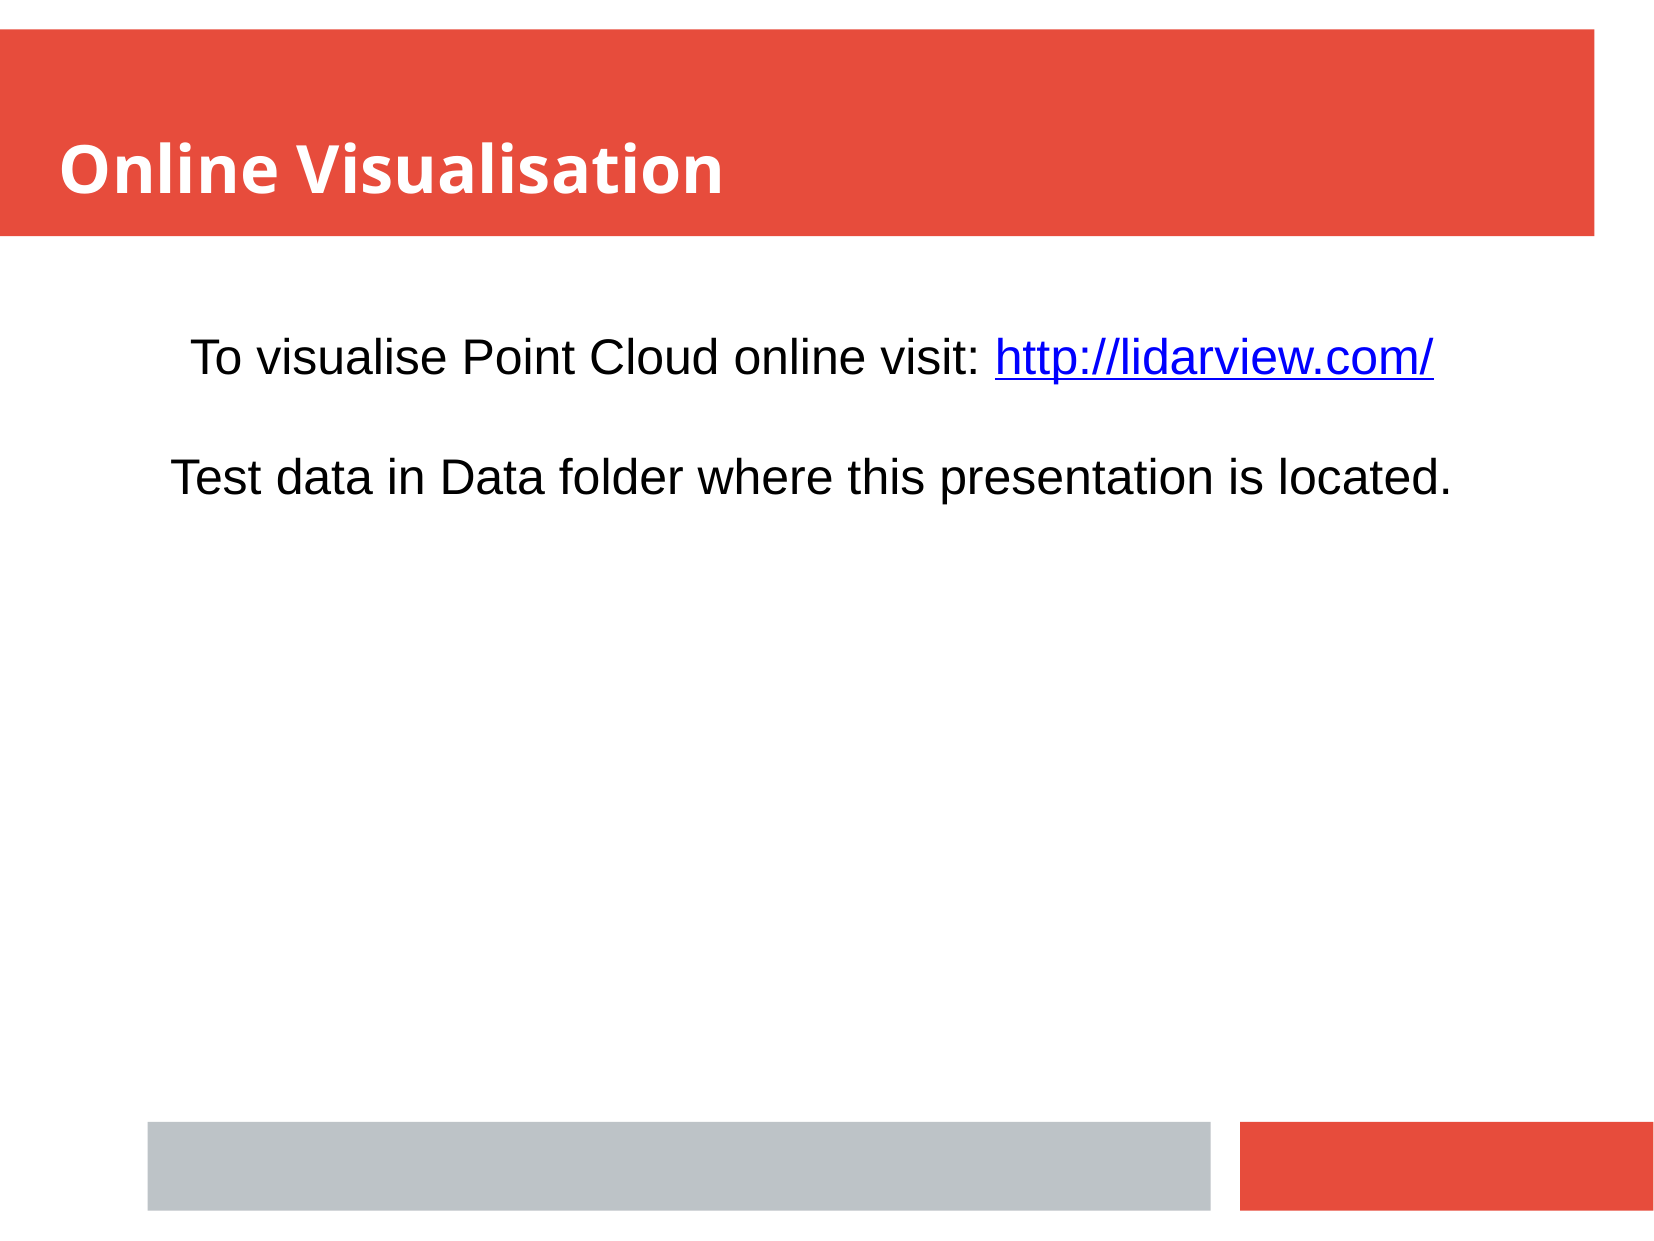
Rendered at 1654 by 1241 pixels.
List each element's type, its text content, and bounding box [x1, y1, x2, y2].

title Online Visualisation [59, 59, 1595, 207]
list To visualise Point Cloud online visit: http://lidarview.com/ Test data in Data folder where this presentation is located. [59, 324, 1565, 1093]
